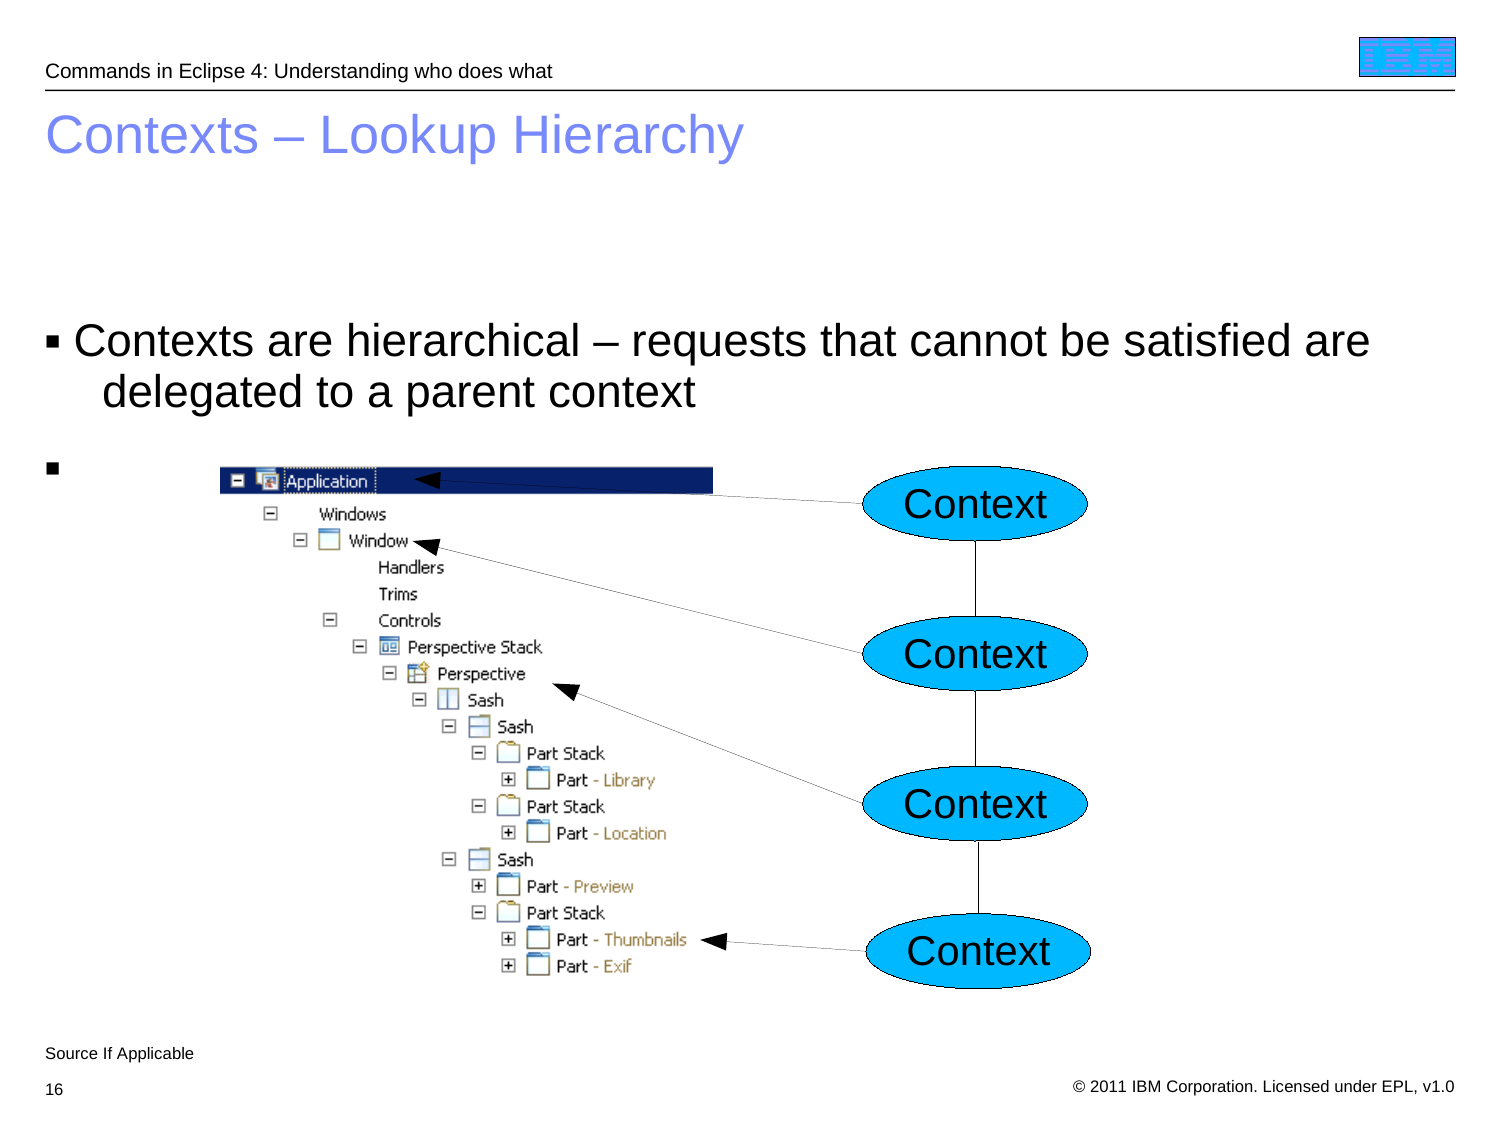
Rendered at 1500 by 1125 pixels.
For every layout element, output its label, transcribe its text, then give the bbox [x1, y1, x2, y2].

title Contexts – Lookup Hierarchy [30, 97, 1456, 218]
text_box Context [865, 913, 1091, 989]
picture [220, 466, 713, 990]
text_box Context [862, 466, 1088, 542]
text_box Commands in Eclipse 4: Understanding who does what [30, 37, 1306, 83]
text_box Context [862, 766, 1088, 842]
text_box Source If Applicable [30, 1021, 1441, 1072]
list Contexts are hierarchical – requests that cannot be satisfied are delegated to a parent context [30, 307, 1456, 1058]
text_box Context [862, 616, 1088, 692]
